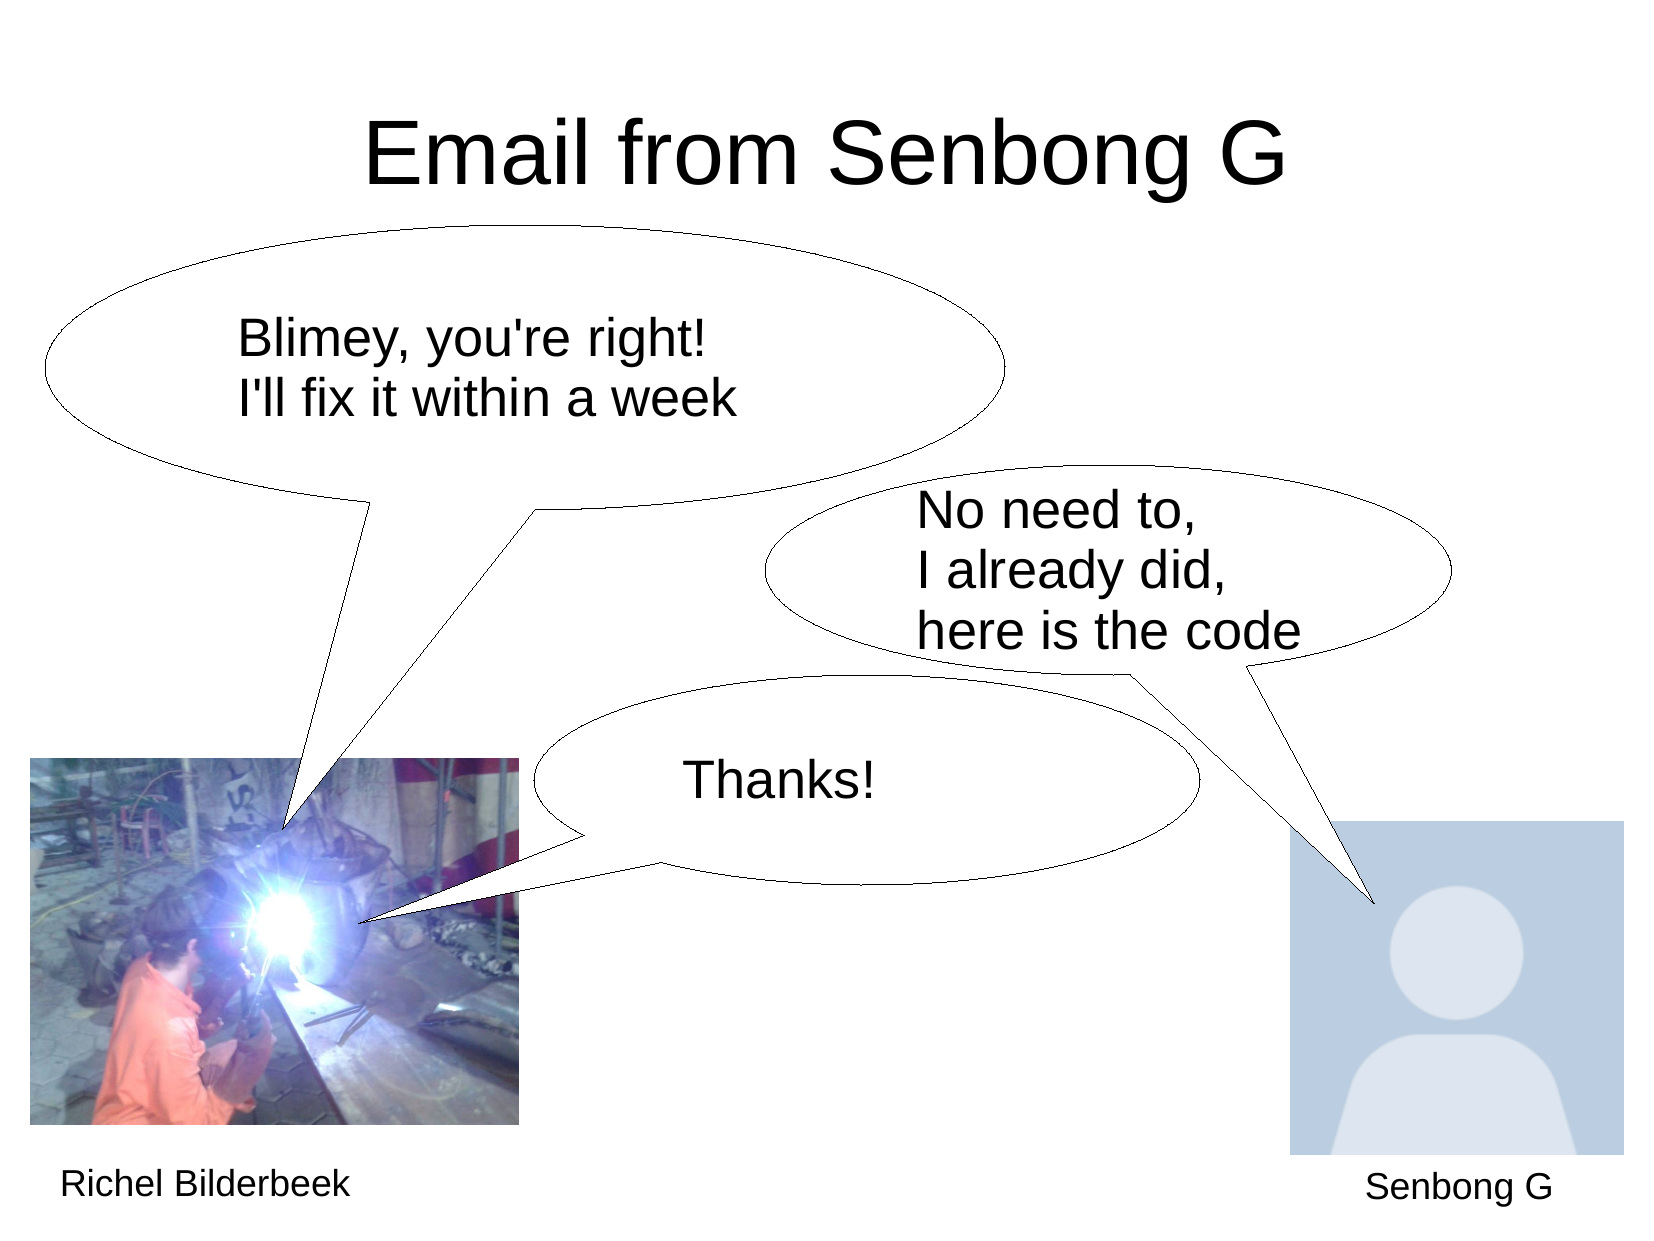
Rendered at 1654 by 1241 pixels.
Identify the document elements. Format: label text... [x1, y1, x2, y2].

text_box No need to, I already did, here is the code [765, 465, 1452, 904]
text_box Blimey, you're right! I'll fix it within a week [45, 225, 1006, 830]
text_box Richel Bilderbeek [45, 1155, 511, 1212]
picture [1290, 821, 1624, 1156]
text_box Senbong G [1350, 1158, 1576, 1216]
text_box Thanks! [358, 675, 1201, 924]
title Email from Senbong G [82, 49, 1571, 257]
picture [30, 758, 519, 1126]
